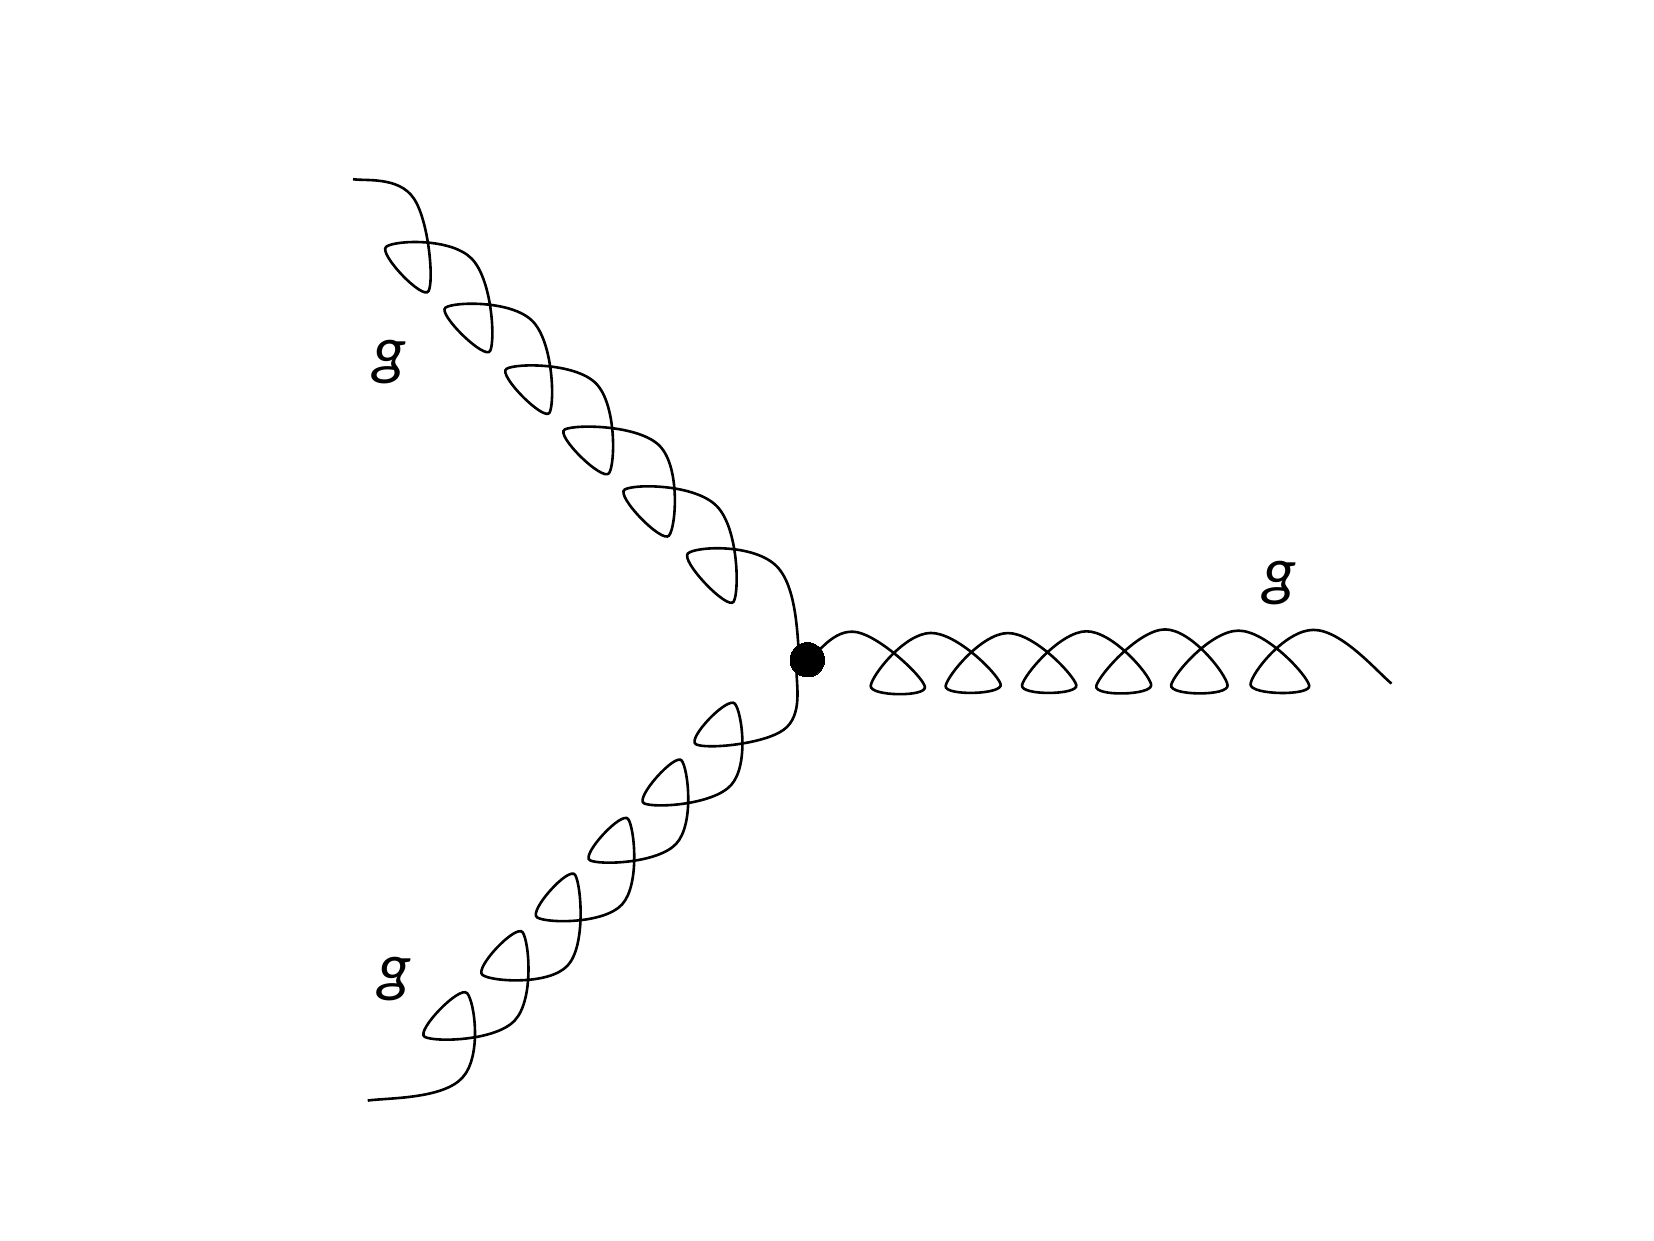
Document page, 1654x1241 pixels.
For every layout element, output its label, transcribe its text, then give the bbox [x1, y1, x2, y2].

text_box g [362, 915, 427, 1011]
text_box g [358, 298, 422, 394]
text_box [790, 642, 825, 677]
text_box g [1248, 519, 1312, 615]
